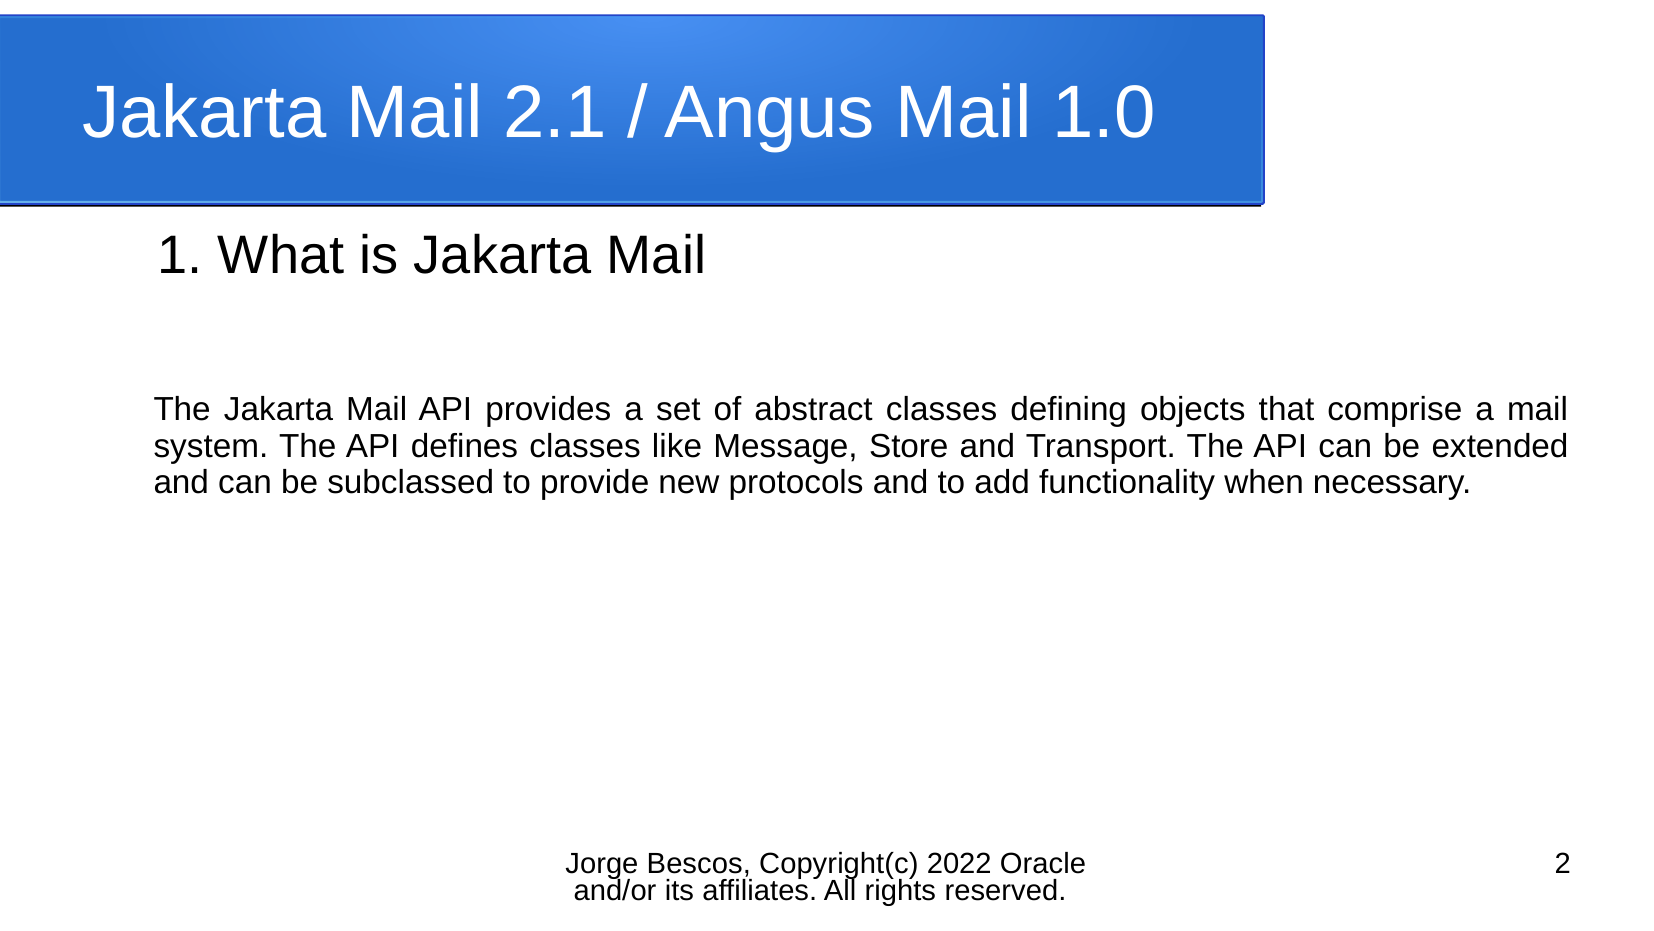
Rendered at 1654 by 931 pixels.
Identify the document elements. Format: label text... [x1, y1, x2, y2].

list The Jakarta Mail API provides a set of abstract classes defining objects that comprise a mail system. The API defines classes like Message, Store and Transport. The API can be extended and can be subclassed to provide new protocols and to add functionality when necessary. [82, 390, 1571, 764]
title Jakarta Mail 2.1 / Angus Mail 1.0 [82, 35, 1235, 189]
list 1. What is Jakarta Mail [82, 224, 1571, 376]
